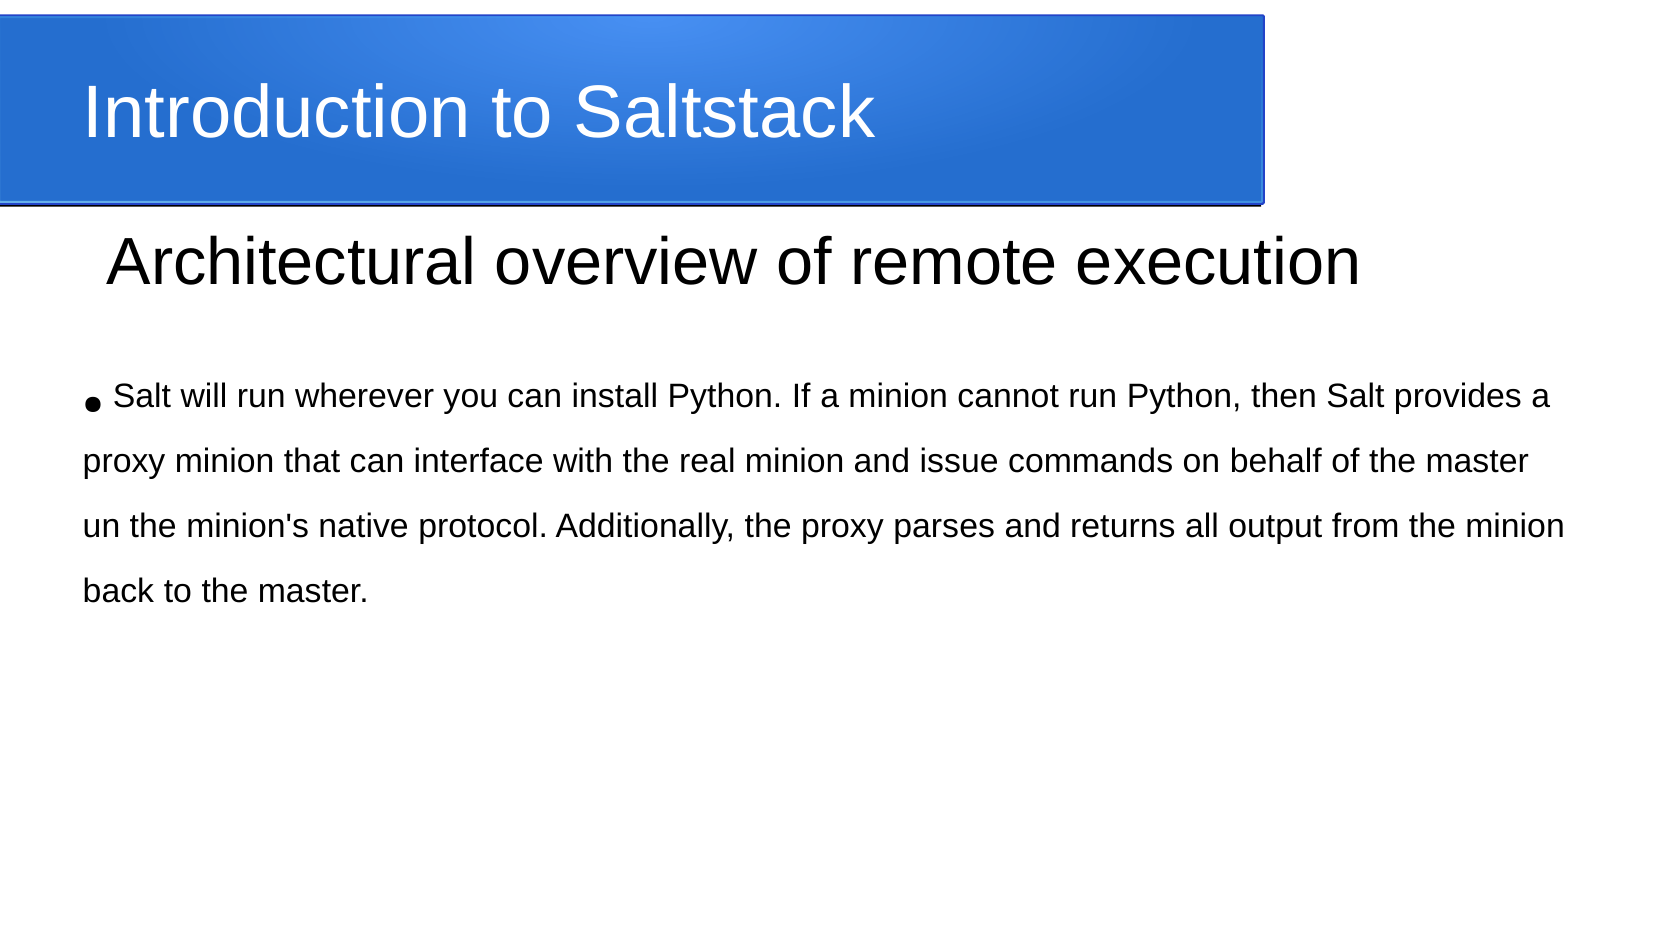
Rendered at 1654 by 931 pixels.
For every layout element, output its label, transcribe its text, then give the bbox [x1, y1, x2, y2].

subtitle Architectural overview of remote execution Salt will run wherever you can install Python. If a minion cannot run Python, then Salt provides a proxy minion that can interface with the real minion and issue commands on behalf of the master un the minion's native protocol. Additionally, the proxy parses and returns all output from the minion back to the master. [82, 224, 1571, 764]
title Introduction to Saltstack [82, 35, 1235, 189]
